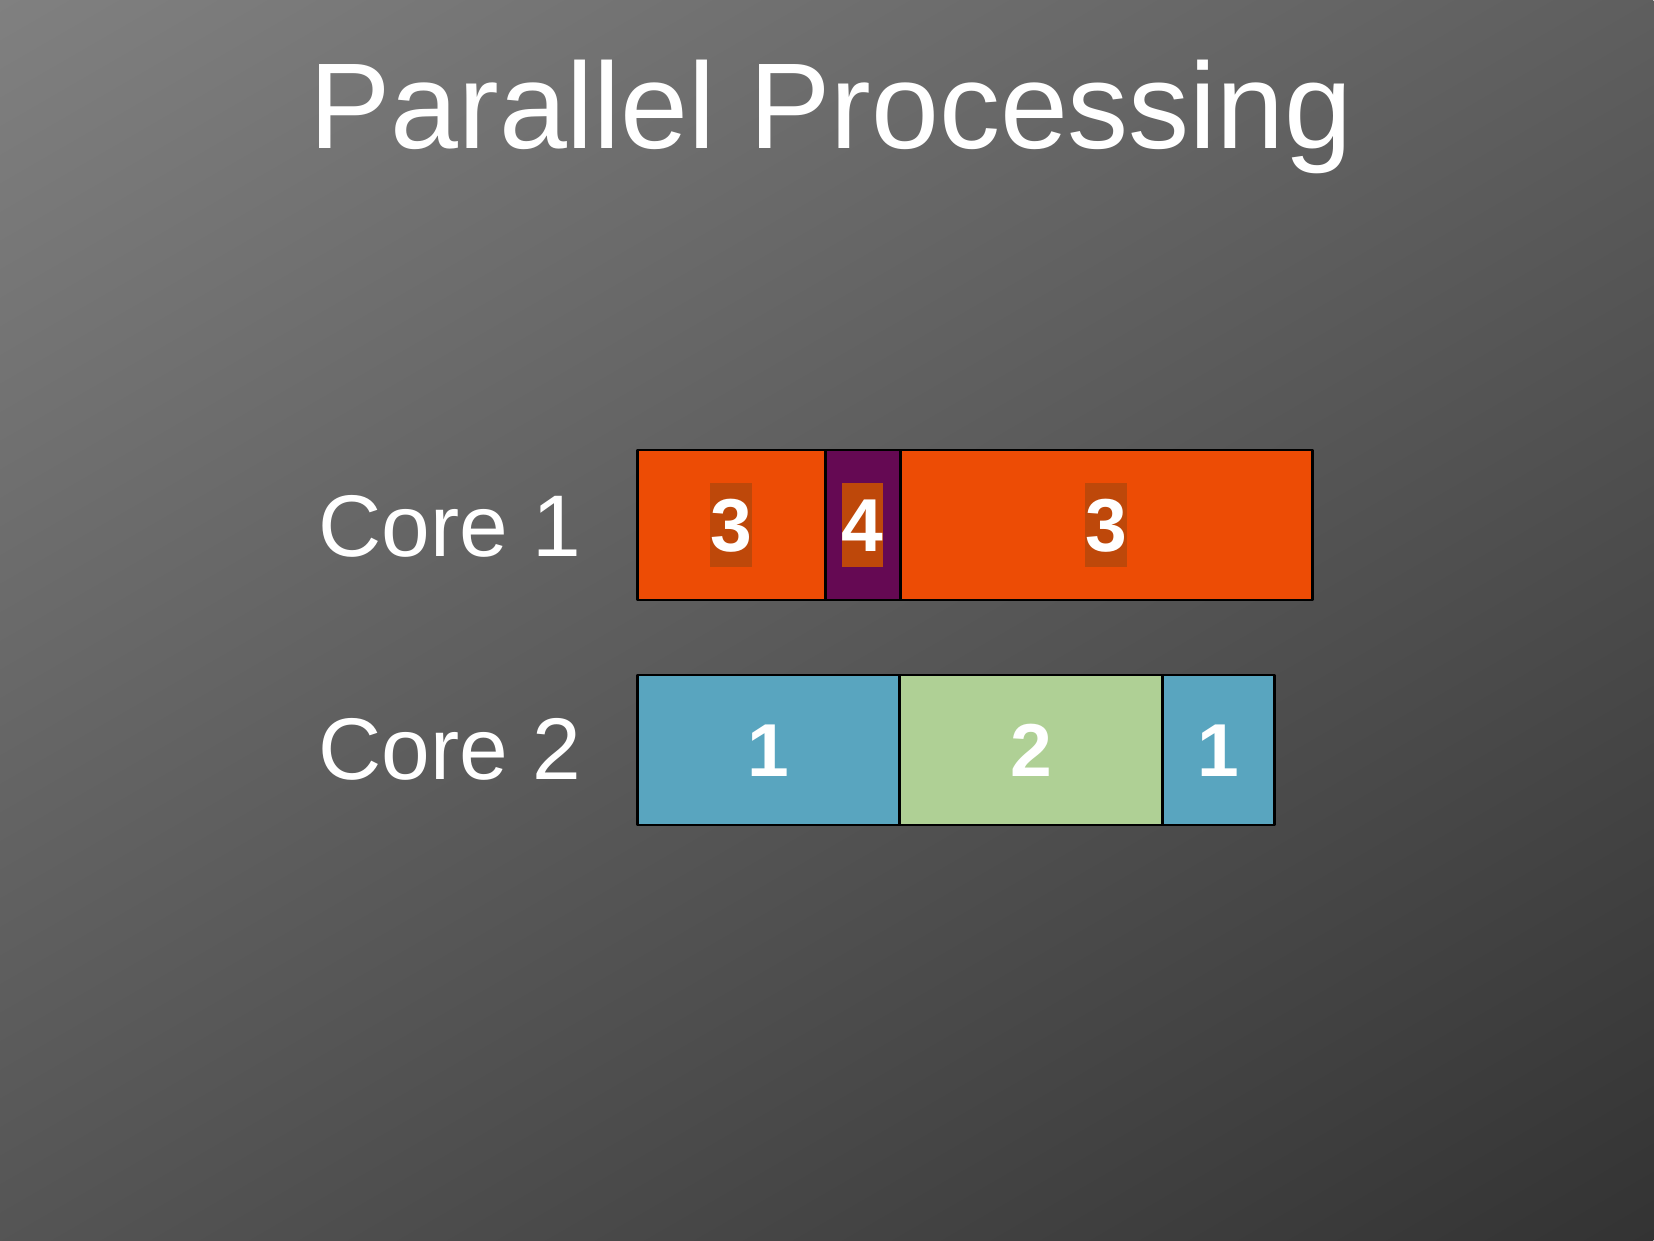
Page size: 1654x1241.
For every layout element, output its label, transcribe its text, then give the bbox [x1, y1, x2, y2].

text_box 3 [900, 450, 1313, 601]
text_box 1 [637, 675, 900, 826]
text_box 3 [637, 450, 826, 601]
text_box 1 [1162, 675, 1275, 826]
title Core 1 [262, 469, 638, 583]
title Parallel Processing [86, 14, 1576, 198]
text_box 4 [826, 450, 900, 601]
title Core 2 [262, 692, 638, 806]
text_box 2 [900, 675, 1162, 826]
